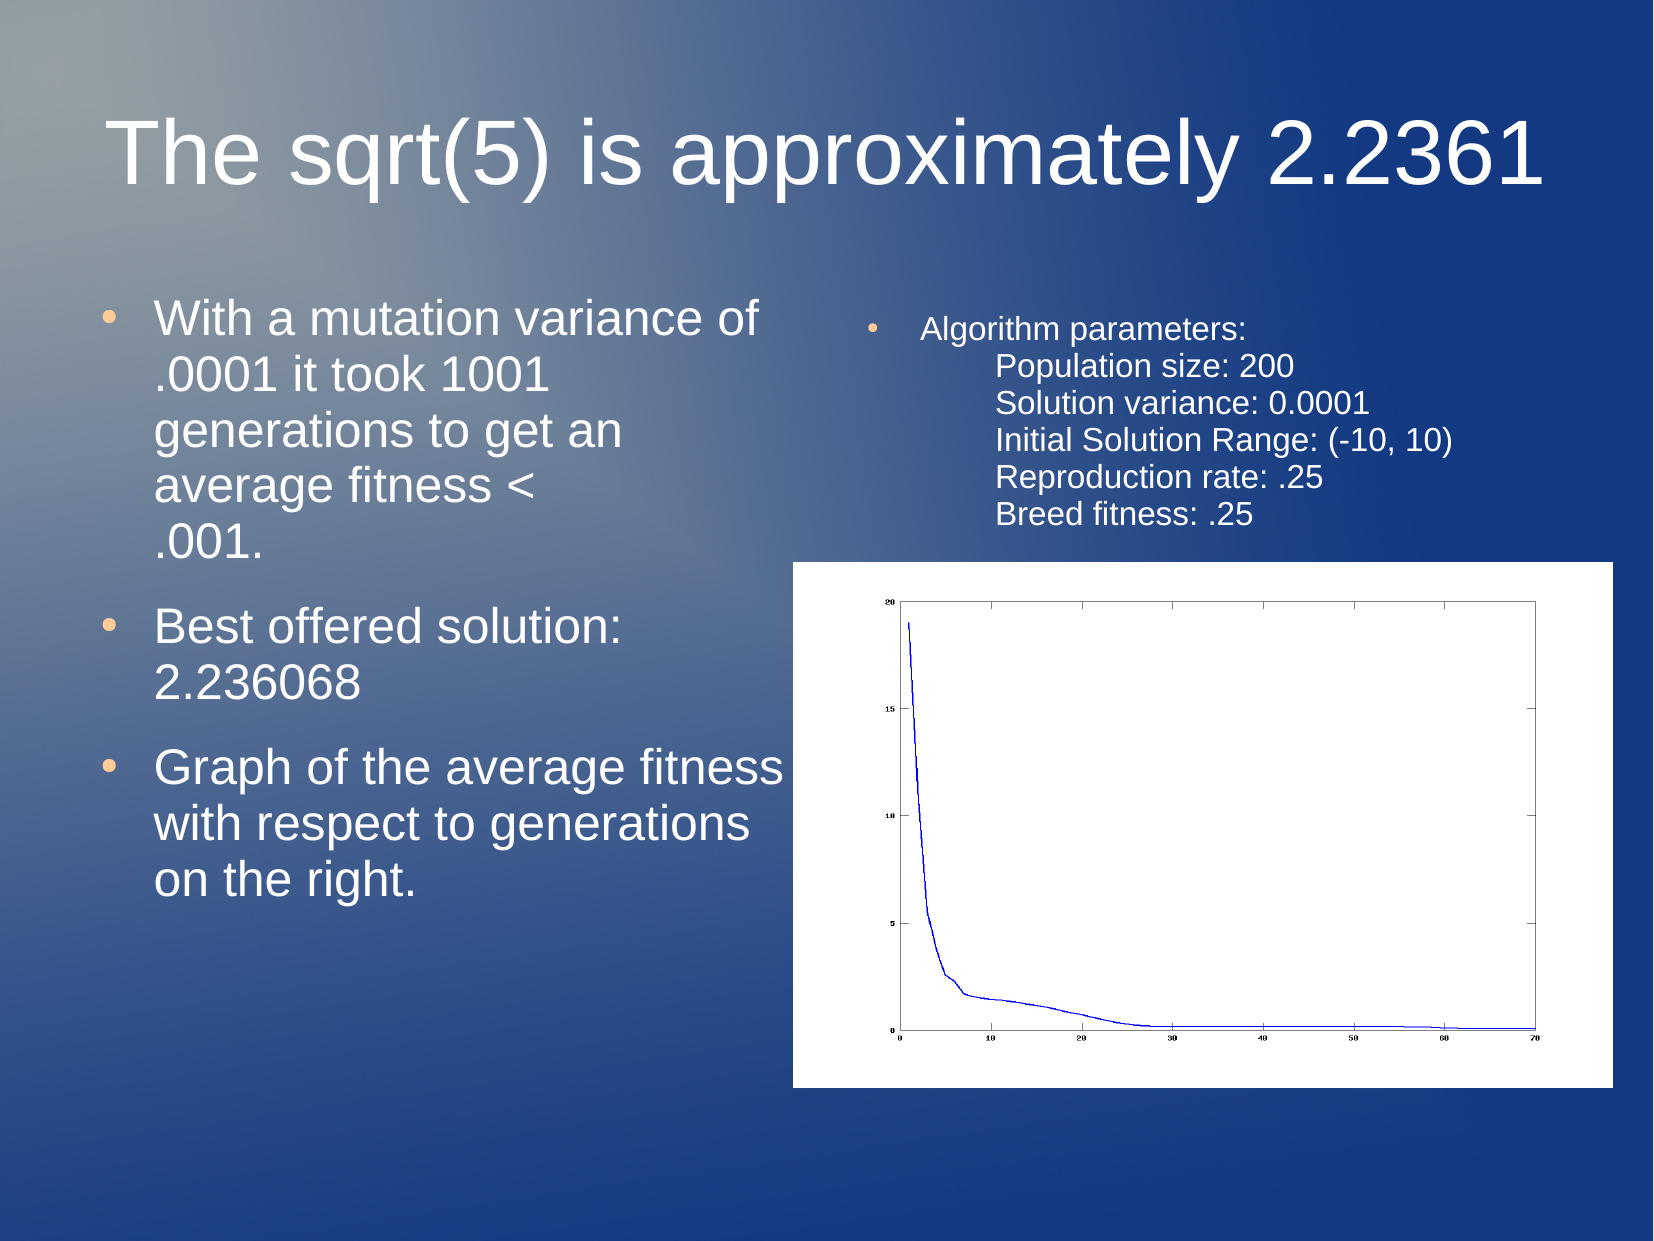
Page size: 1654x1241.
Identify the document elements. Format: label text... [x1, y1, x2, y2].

list Algorithm parameters: Population size: 200 Solution variance: 0.0001 Initial Solution Range: (-10, 10) Reproduction rate: .25 Breed fitness: .25 [849, 310, 1613, 533]
title The sqrt(5) is approximately 2.2361 [82, 49, 1571, 257]
list With a mutation variance of .0001 it took 1001 generations to get an average fitness < .001. Best offered solution: 2.236068 Graph of the average fitness with respect to generations on the right. [82, 290, 809, 1109]
picture [0, 0, 1654, 1241]
